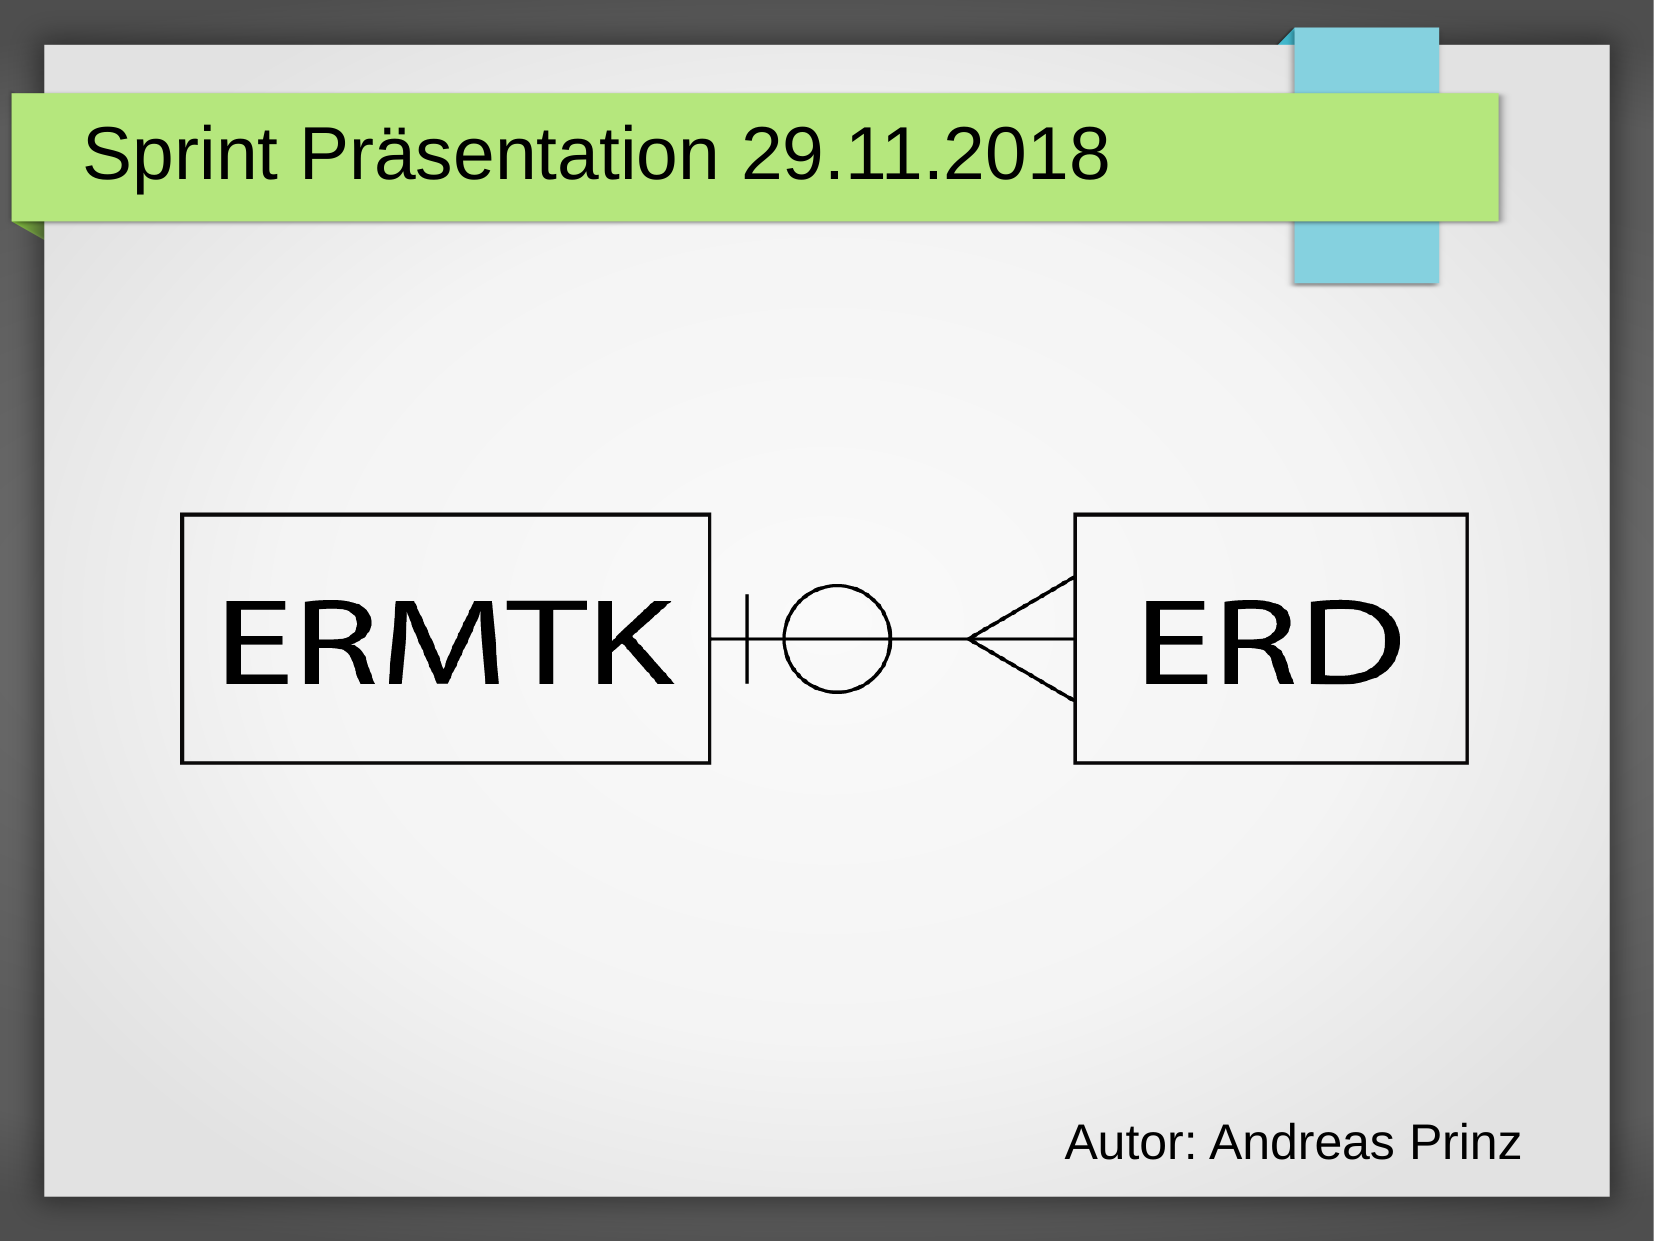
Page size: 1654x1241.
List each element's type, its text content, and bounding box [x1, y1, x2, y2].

picture [0, 0, 1654, 1241]
subtitle Autor: Andreas Prinz [982, 1110, 1606, 1175]
title Sprint Präsentation 29.11.2018 [82, 94, 1264, 213]
